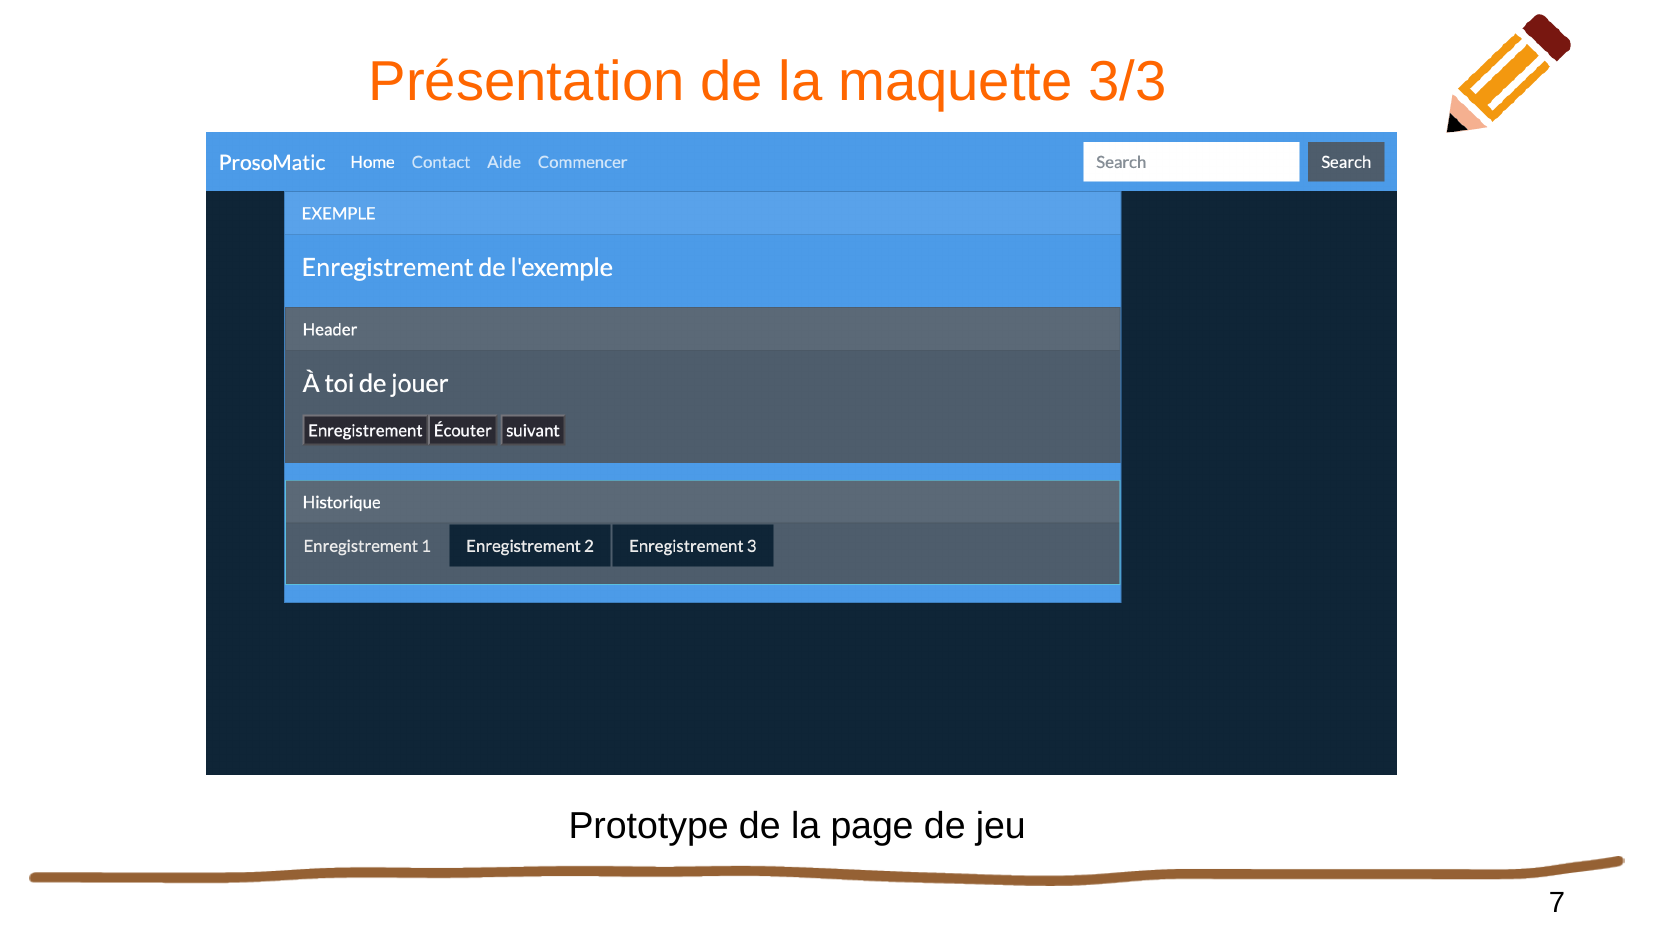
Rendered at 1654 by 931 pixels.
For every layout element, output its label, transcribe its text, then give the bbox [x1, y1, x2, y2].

text_box Prototype de la page de jeu [206, 797, 1388, 855]
picture [29, 856, 1625, 886]
title Présentation de la maquette 3/3 [88, 29, 1447, 133]
picture [206, 132, 1397, 775]
picture [1446, 14, 1571, 133]
